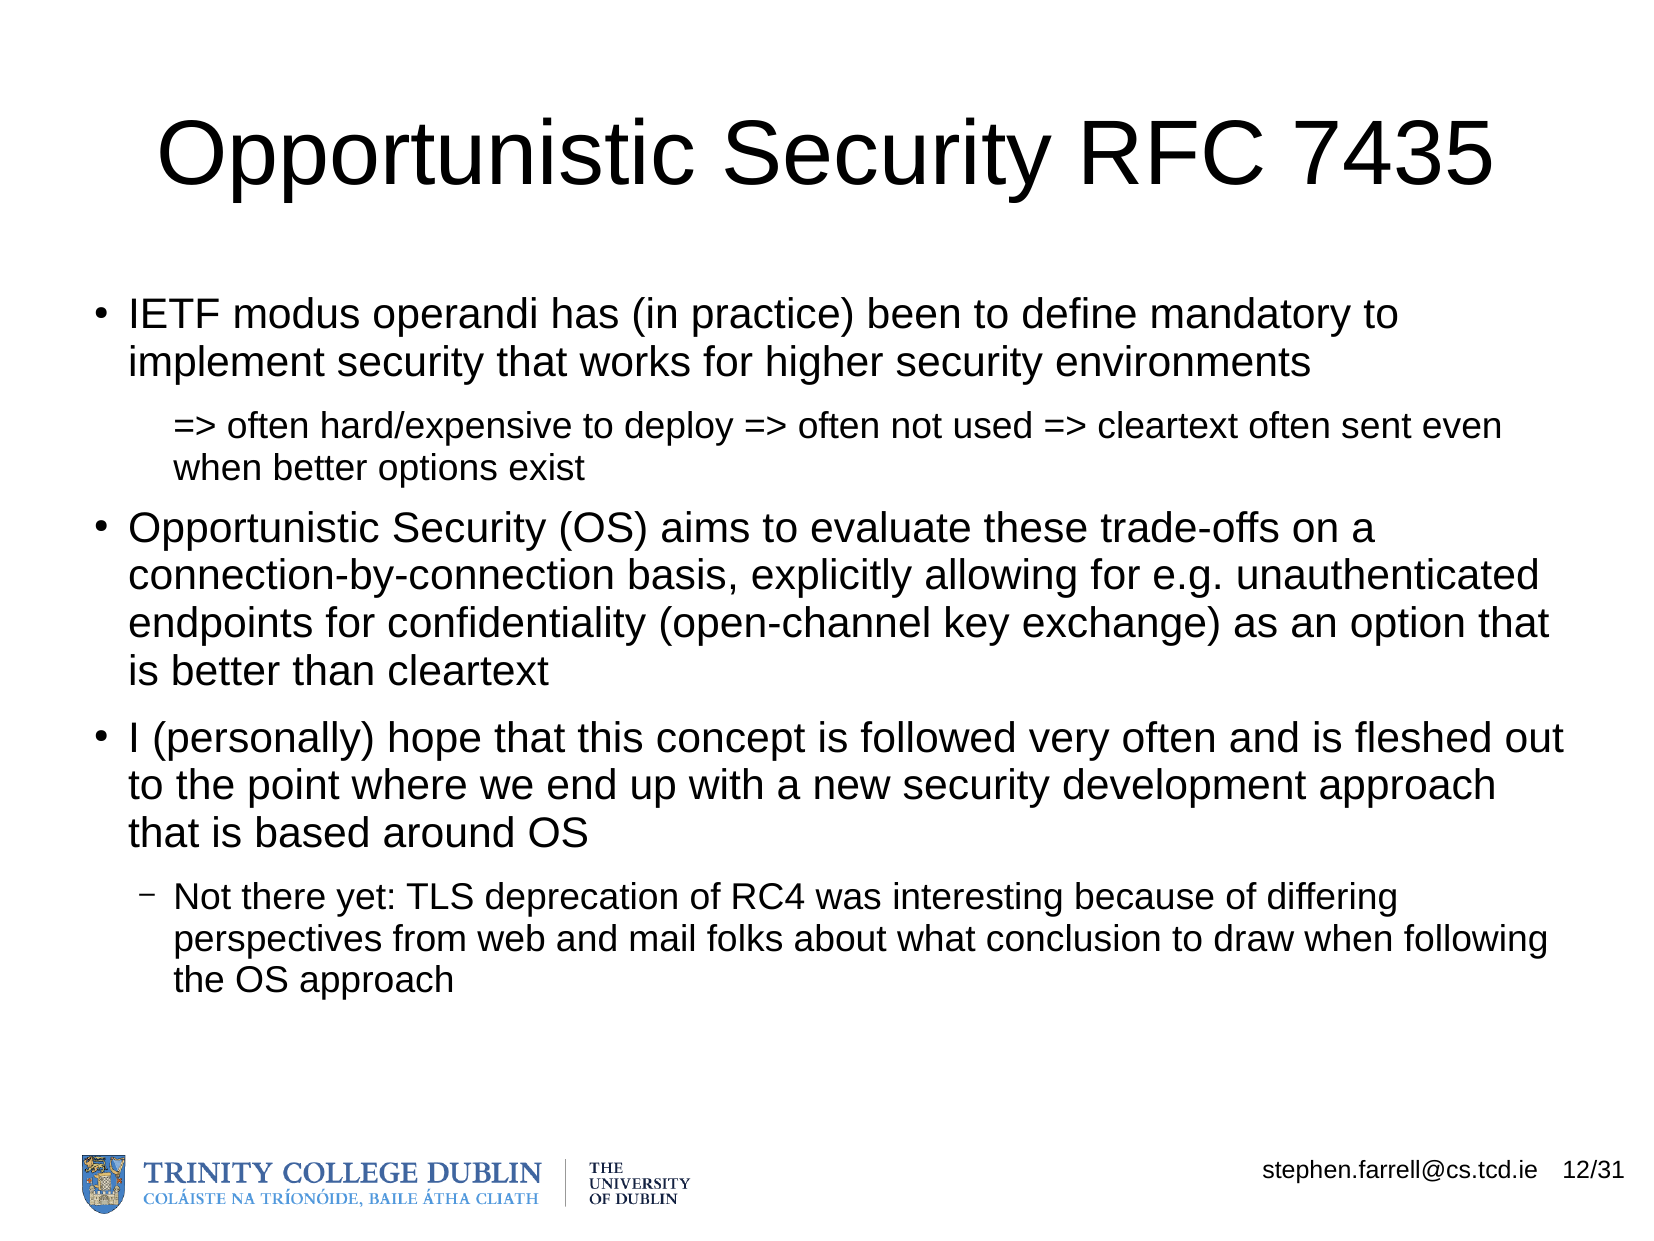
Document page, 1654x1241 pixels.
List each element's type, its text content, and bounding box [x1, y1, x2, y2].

list IETF modus operandi has (in practice) been to define mandatory to implement security that works for higher security environments => often hard/expensive to deploy => often not used => cleartext often sent even when better options exist Opportunistic Security (OS) aims to evaluate these trade-offs on a connection-by-connection basis, explicitly allowing for e.g. unauthenticated endpoints for confidentiality (open-channel key exchange) as an option that is better than cleartext I (personally) hope that this concept is followed very often and is fleshed out to the point where we end up with a new security development approach that is based around OS Not there yet: TLS deprecation of RC4 was interesting because of differing perspectives from web and mail folks about what conclusion to draw when following the OS approach [82, 290, 1571, 1010]
title Opportunistic Security RFC 7435 [82, 49, 1571, 257]
picture [82, 1155, 694, 1214]
